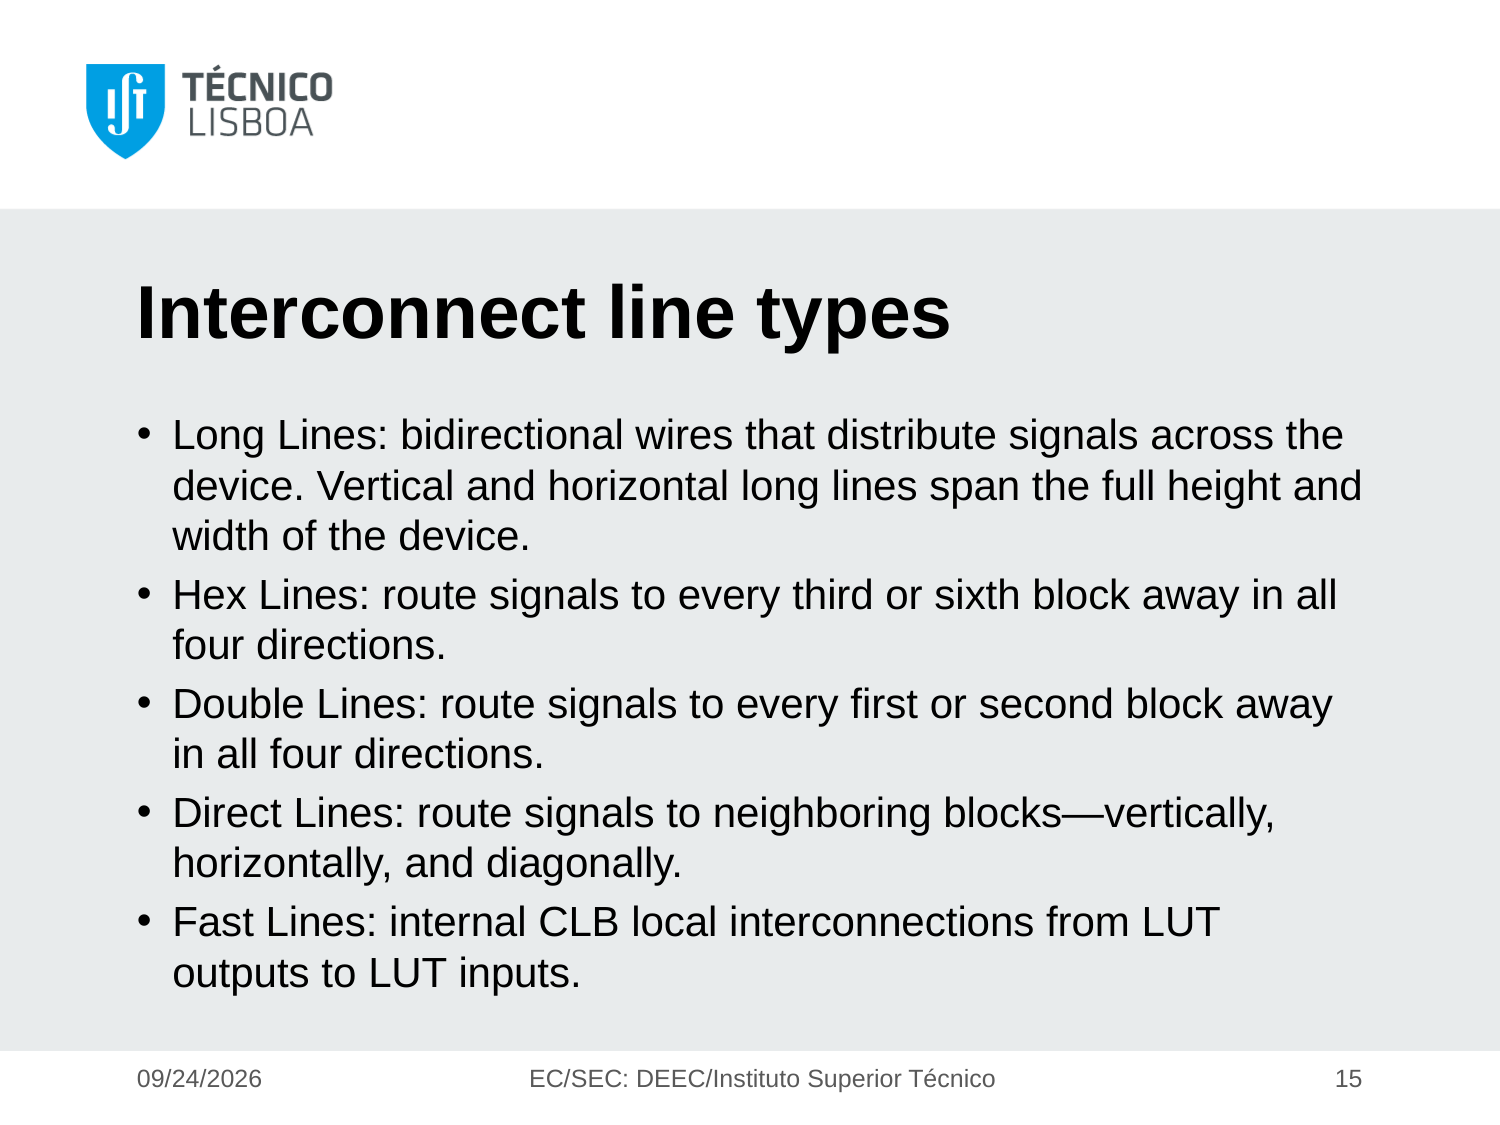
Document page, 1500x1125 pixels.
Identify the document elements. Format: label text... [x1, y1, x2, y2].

picture [0, 0, 1500, 1125]
title Interconnect line types [121, 237, 1378, 381]
slide_number 09/27/2018 [121, 1052, 425, 1103]
footer EC/SEC: DEEC/Instituto Superior Técnico [512, 1052, 1021, 1103]
slide_number 19 [1077, 1052, 1378, 1103]
list Long Lines: bidirectional wires that distribute signals across the device. Vertical and horizontal long lines span the full height and width of the device. Hex Lines: route signals to every third or sixth block away in all four directions. Double Lines: route signals to every first or second block away in all four directions. Direct Lines: route signals to neighboring blocks—vertically, horizontally, and diagonally. Fast Lines: internal CLB local interconnections from LUT outputs to LUT inputs. [121, 400, 1378, 1005]
